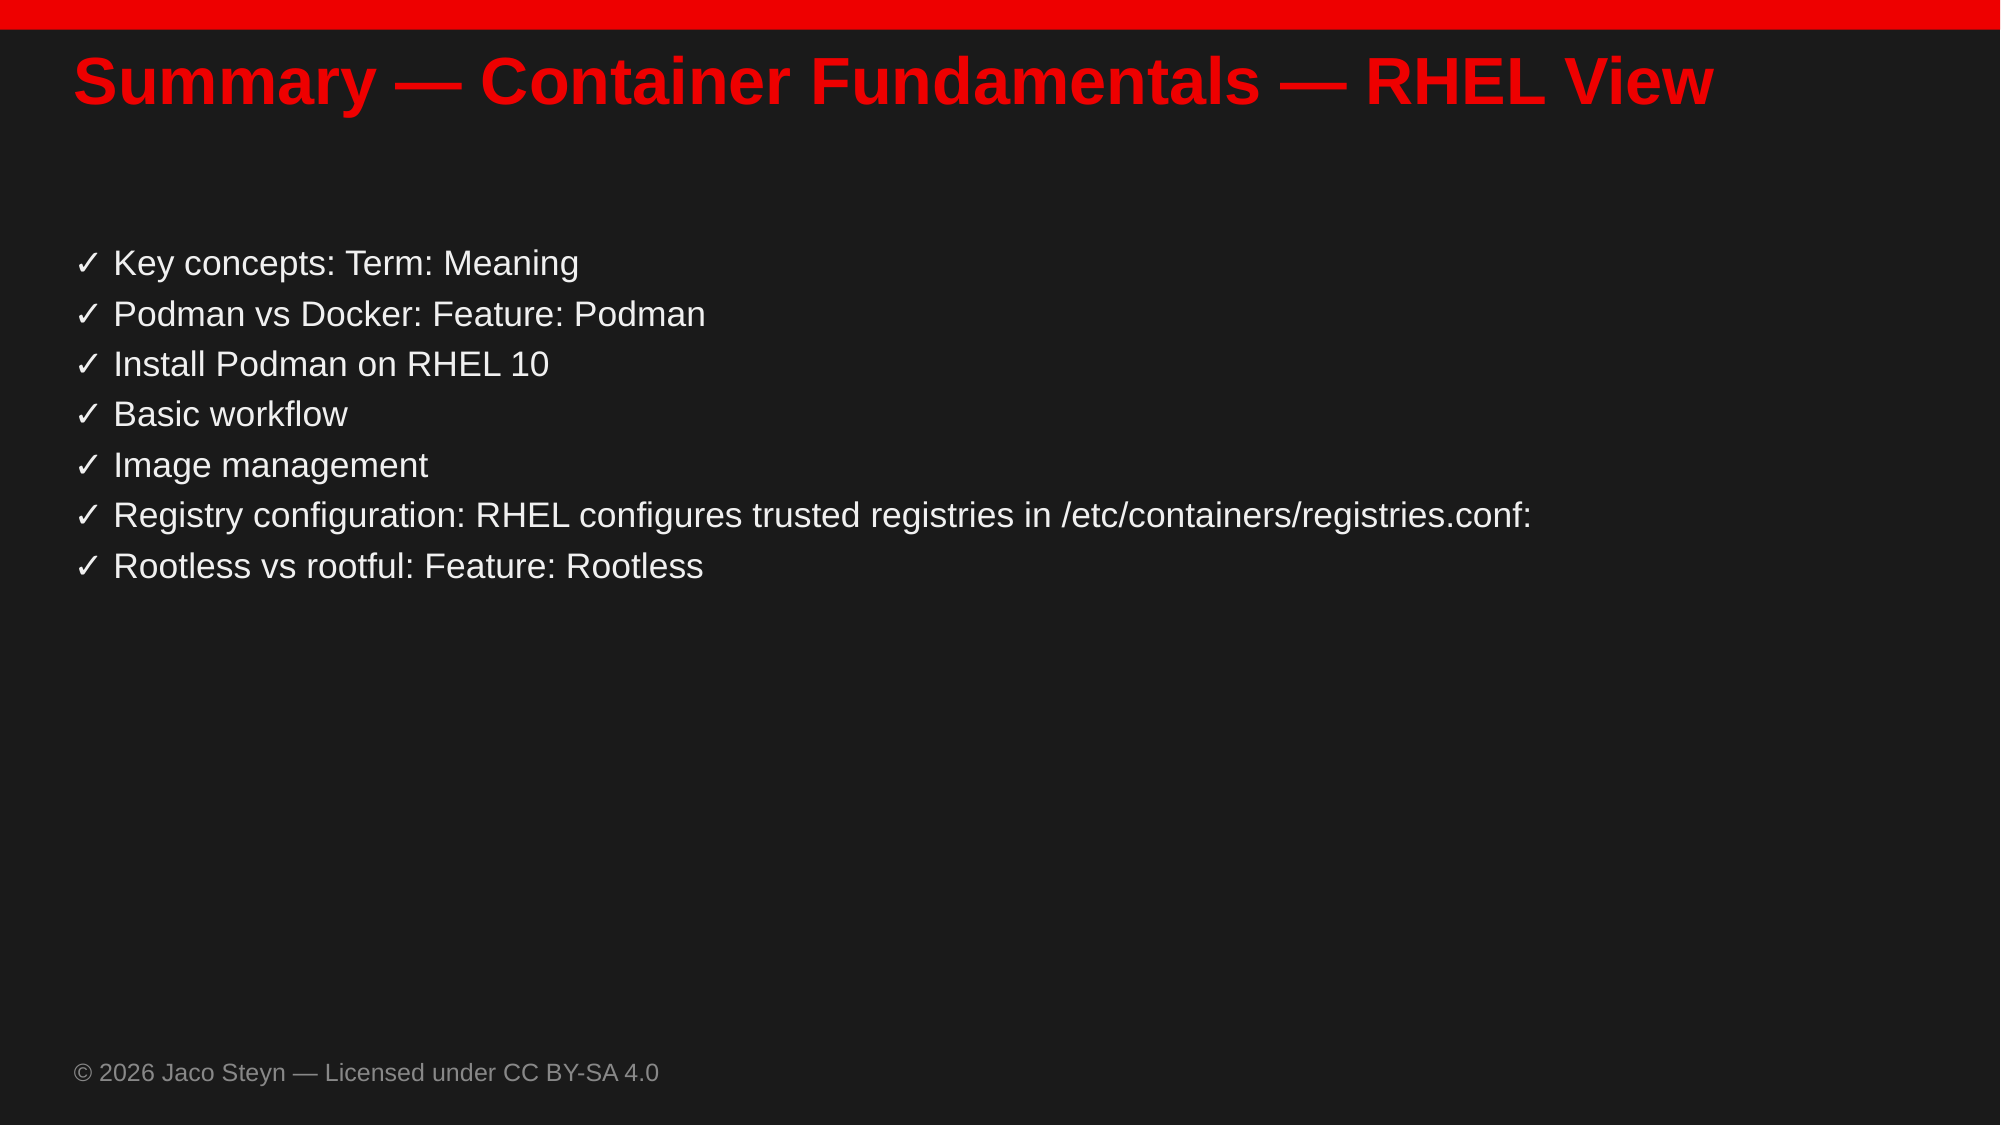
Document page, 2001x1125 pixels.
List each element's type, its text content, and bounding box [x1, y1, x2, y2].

text_box © 2026 Jaco Steyn — Licensed under CC BY-SA 4.0 [59, 1051, 1942, 1093]
text_box Summary — Container Fundamentals — RHEL View [59, 36, 1942, 208]
text_box [0, 0, 2001, 30]
text_box ✓ Key concepts: Term: Meaning ✓ Podman vs Docker: Feature: Podman ✓ Install Podman on RHEL 10 ✓ Basic workflow ✓ Image management ✓ Registry configuration: RHEL configures trusted registries in /etc/containers/registries.conf: ✓ Rootless vs rootful: Feature: Rootless [59, 236, 1942, 1037]
